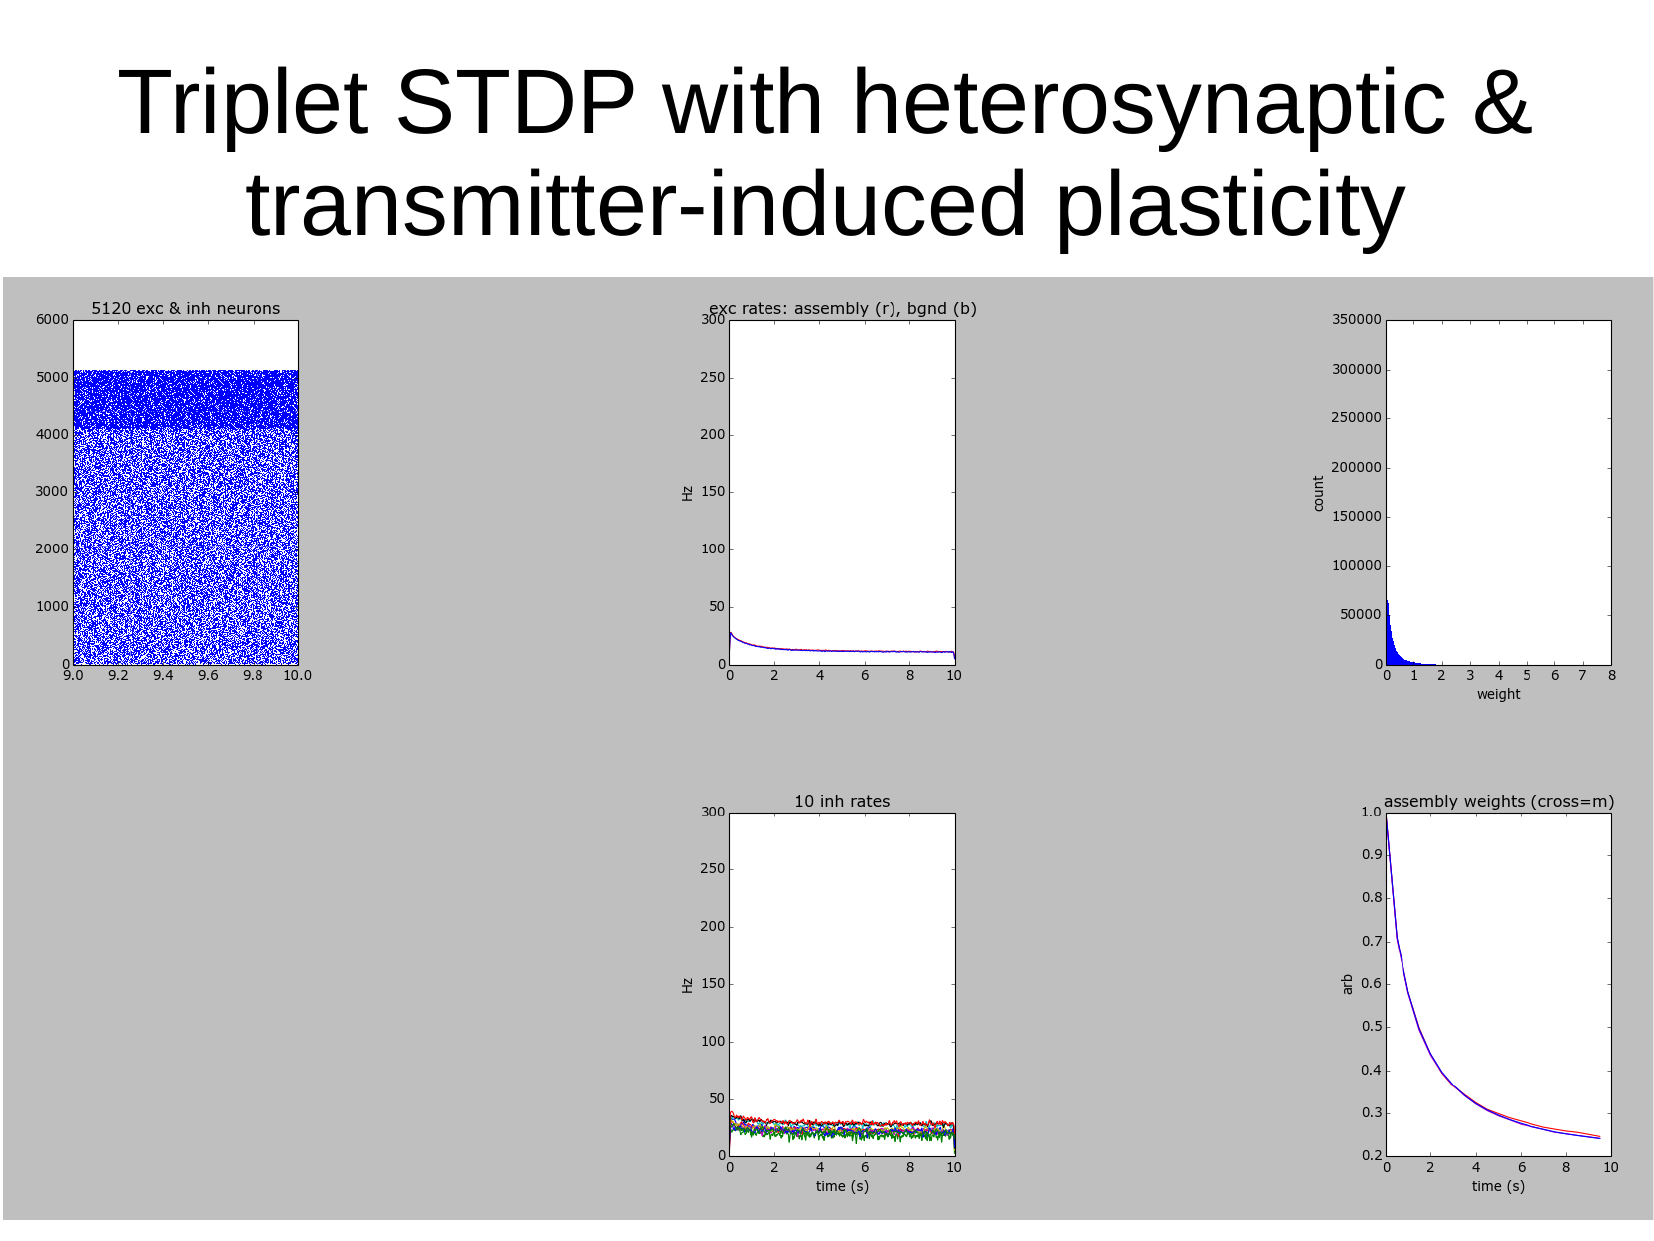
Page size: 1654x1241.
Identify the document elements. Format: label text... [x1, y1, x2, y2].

picture [3, 277, 1654, 1221]
title Triplet STDP with heterosynaptic & transmitter-induced plasticity [82, 49, 1571, 257]
